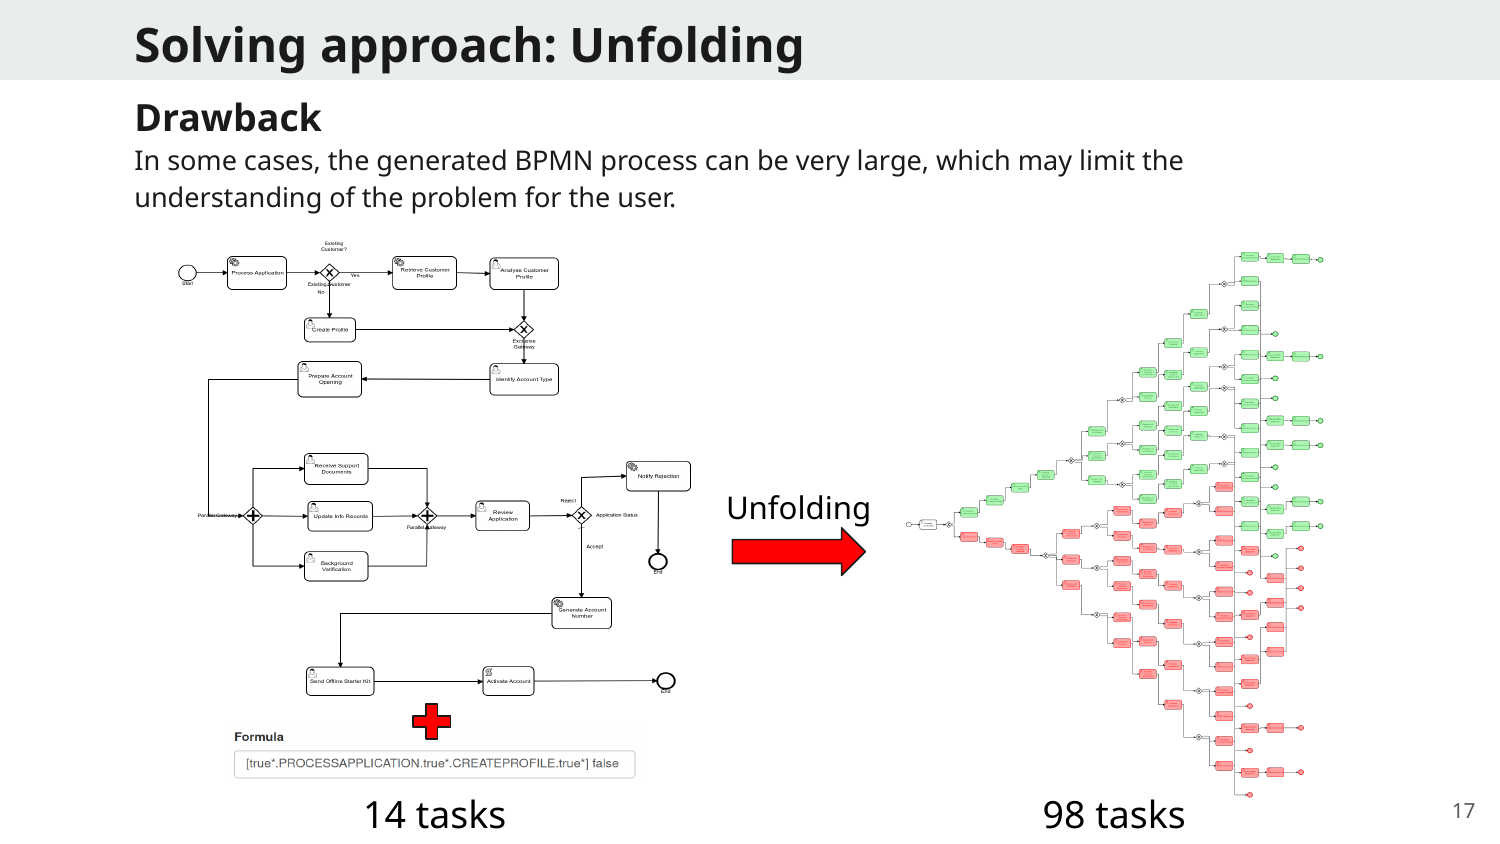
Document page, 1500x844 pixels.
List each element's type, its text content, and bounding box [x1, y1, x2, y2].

text_box Unfolding [693, 472, 905, 541]
picture [905, 251, 1324, 798]
slide_number <numéro> [1400, 779, 1491, 844]
list Drawback In some cases, the generated BPMN process can be very large, which may limit the understanding of the problem for the user. [119, 88, 1381, 266]
text_box [412, 703, 451, 739]
text_box [732, 541, 866, 576]
picture [229, 725, 641, 784]
title Solving approach: Unfolding [119, 0, 1381, 88]
text_box 14 tasks [340, 775, 530, 844]
text_box 98 tasks [1019, 798, 1209, 844]
picture [176, 238, 693, 698]
